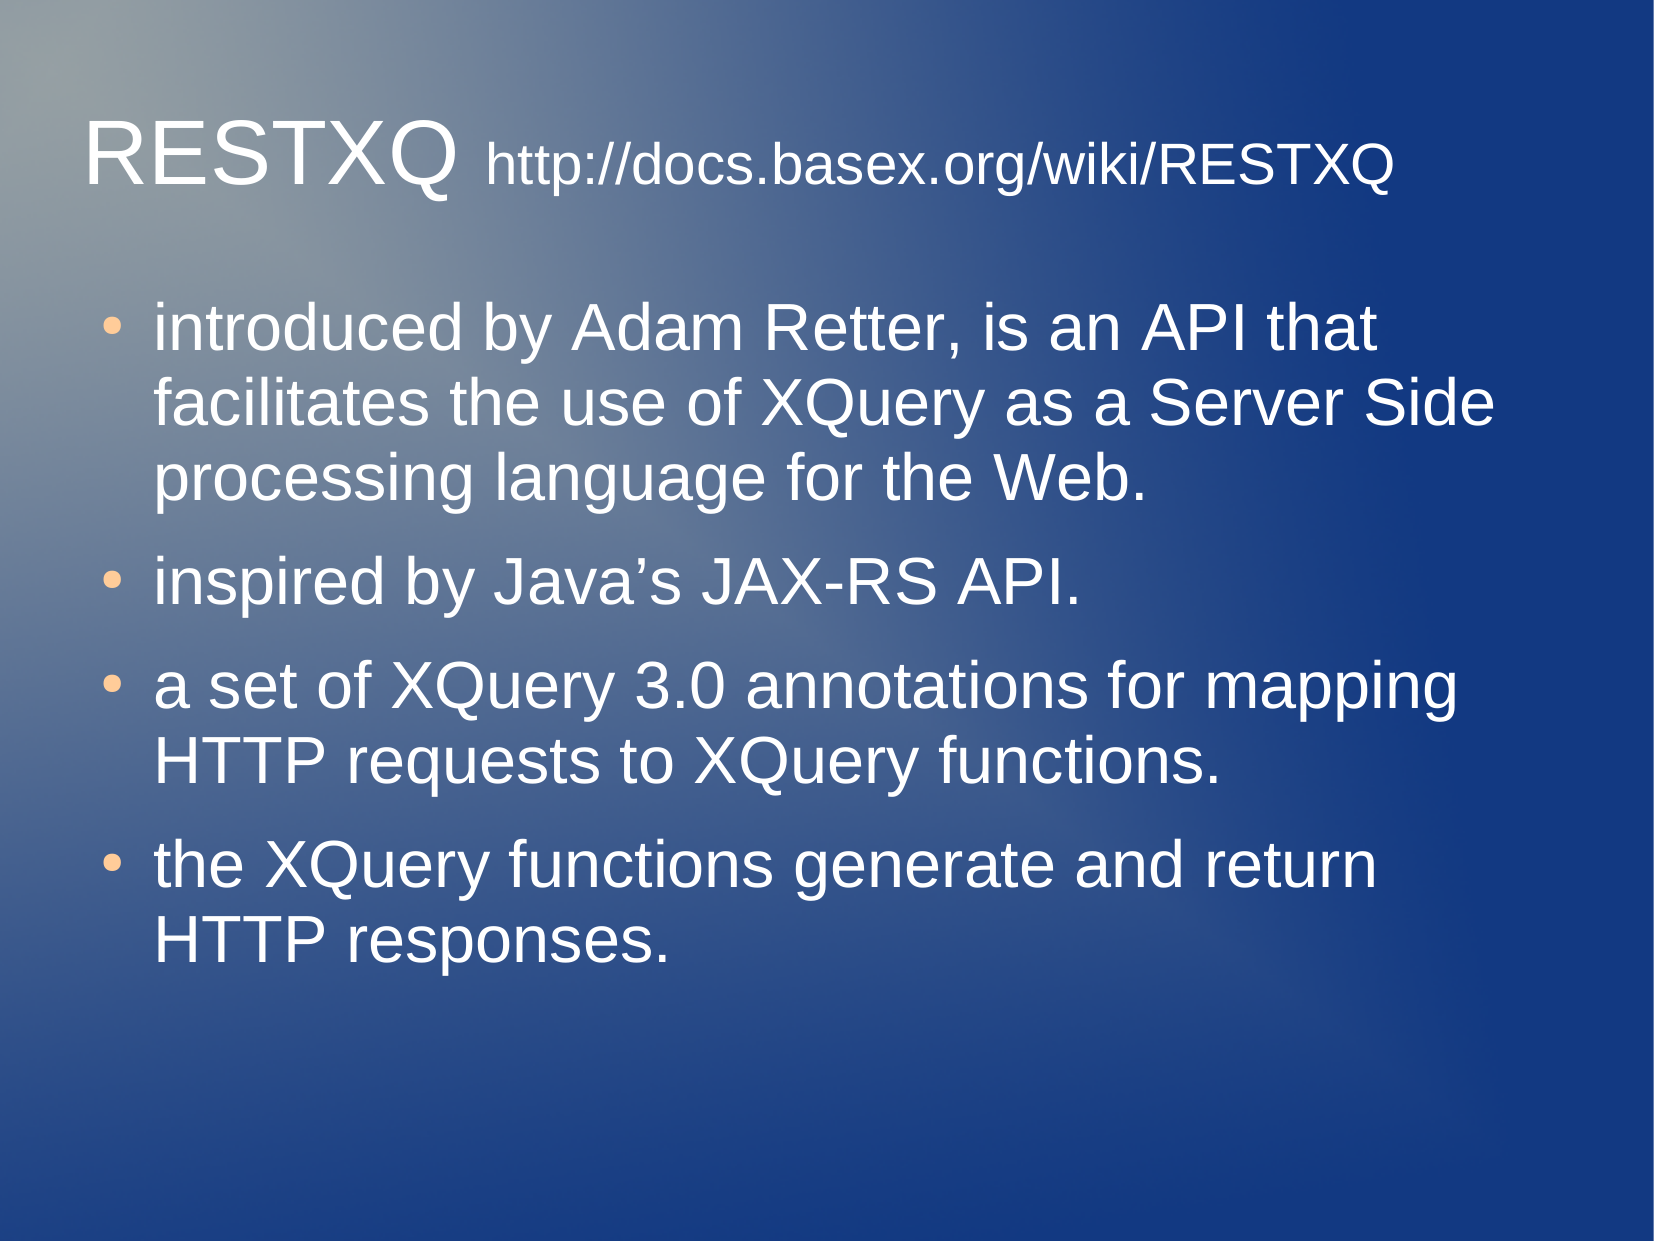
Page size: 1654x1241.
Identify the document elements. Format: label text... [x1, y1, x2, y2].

title RESTXQ http://docs.basex.org/wiki/RESTXQ [82, 56, 1571, 250]
list introduced by Adam Retter, is an API that facilitates the use of XQuery as a Server Side processing language for the Web. inspired by Java’s JAX-RS API. a set of XQuery 3.0 annotations for mapping HTTP requests to XQuery functions. the XQuery functions generate and return HTTP responses. [82, 290, 1571, 1094]
picture [0, 0, 1654, 1241]
